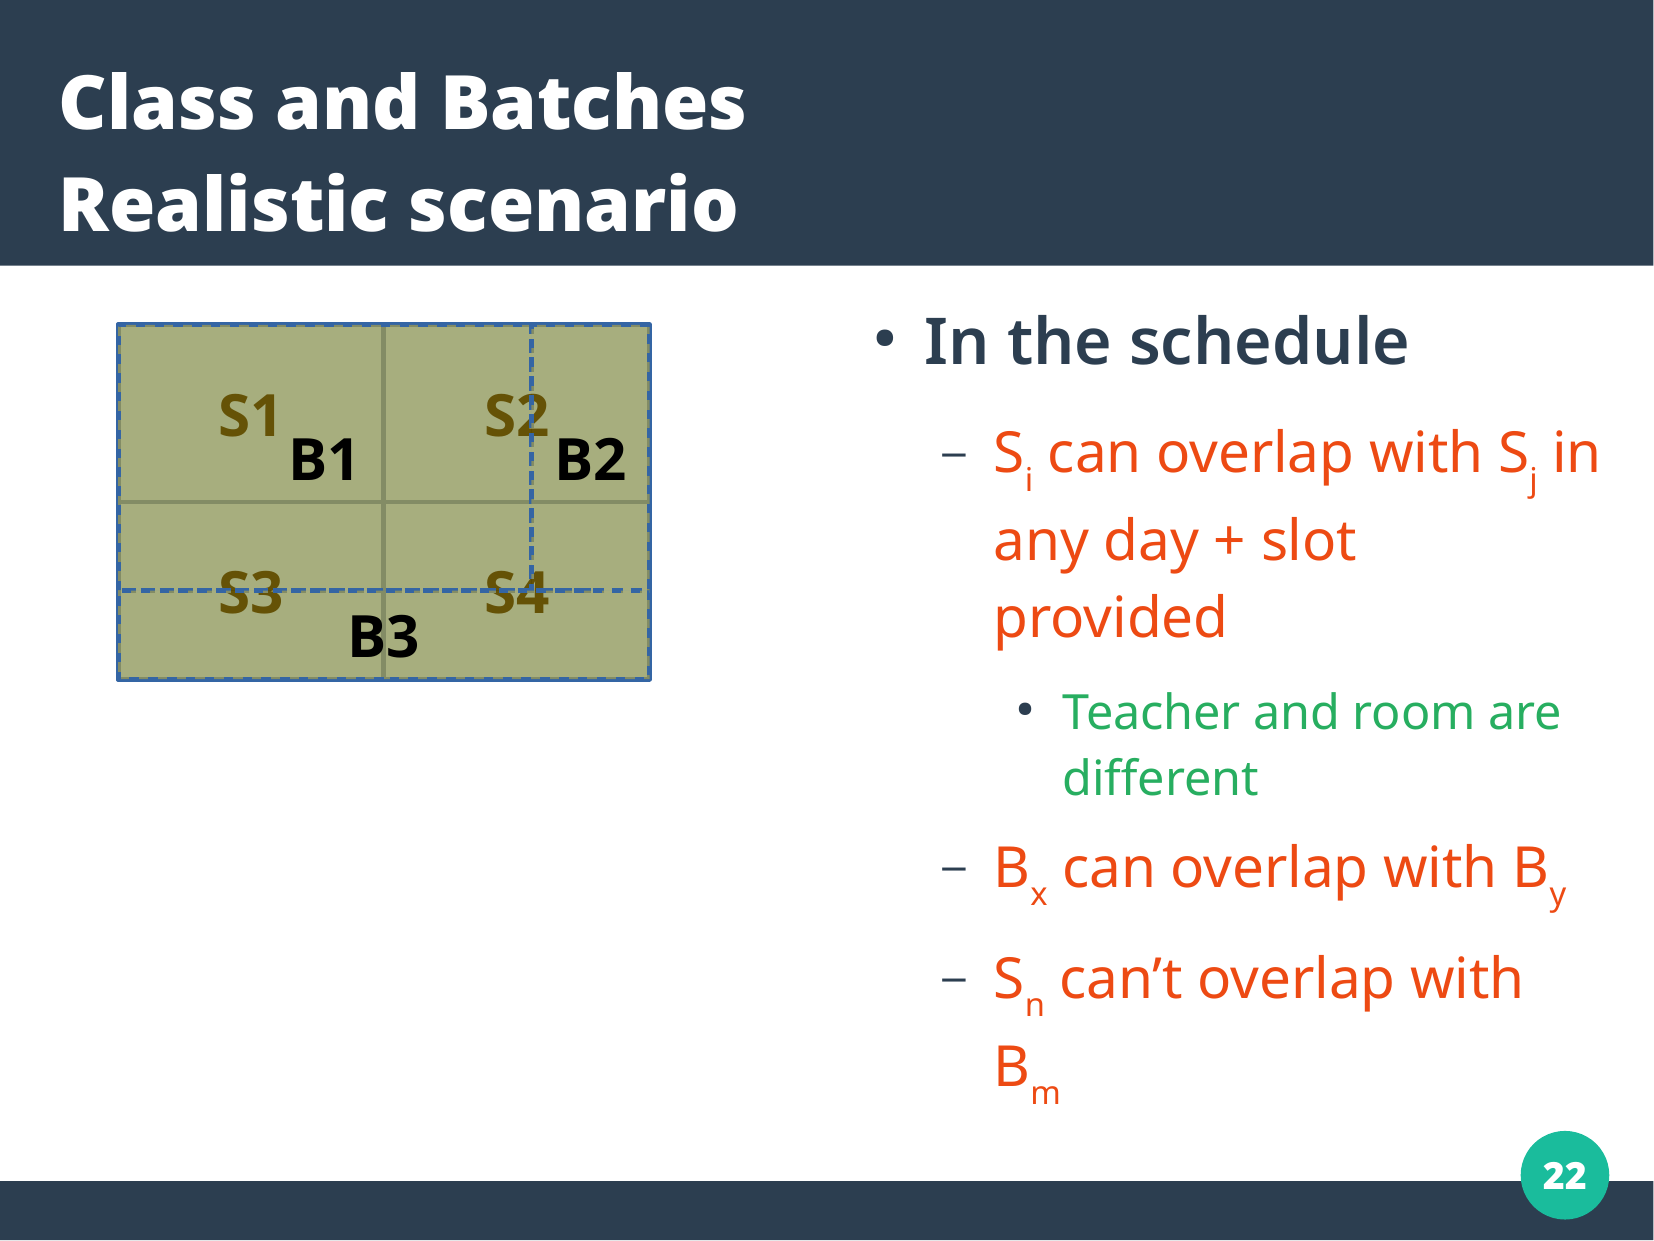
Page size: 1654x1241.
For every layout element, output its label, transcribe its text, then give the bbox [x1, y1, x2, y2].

list In the schedule Si can overlap with Sj in any day + slot provided Teacher and room are different Bx can overlap with By Sn can’t overlap with Bm [856, 295, 1606, 1123]
text_box B1 [118, 324, 531, 590]
title Class and Batches Realistic scenario [59, 49, 1595, 207]
text_box B3 [118, 590, 650, 680]
text_box B2 [531, 324, 650, 590]
